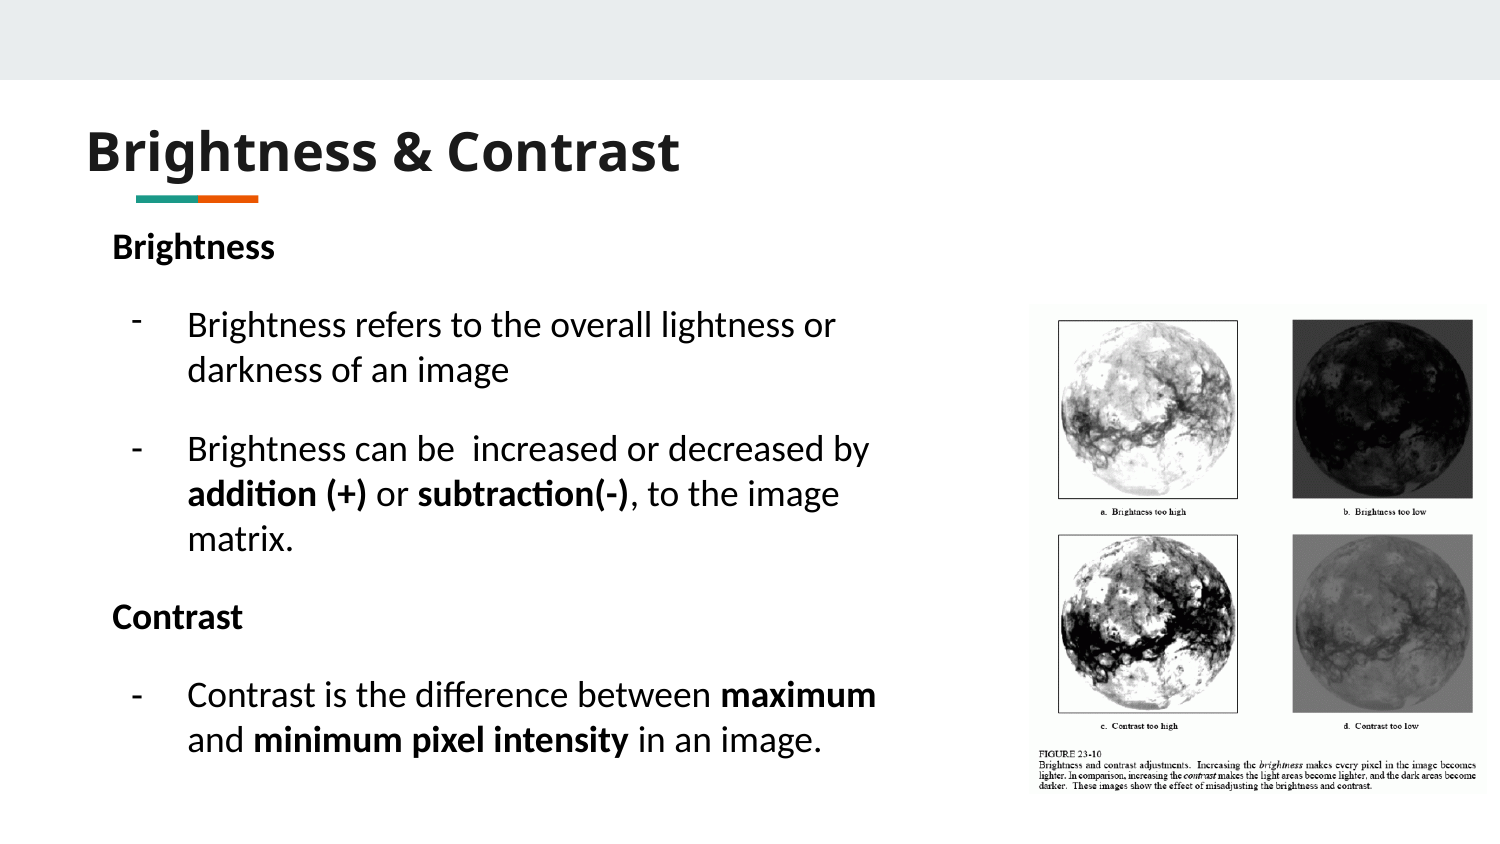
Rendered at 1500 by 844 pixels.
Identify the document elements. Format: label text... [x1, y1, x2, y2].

picture [1029, 304, 1487, 794]
list Brightness Brightness refers to the overall lightness or darkness of an image Brightness can be increased or decreased by addition (+) or subtraction(-), to the image matrix. Contrast Contrast is the difference between maximum and minimum pixel intensity in an image. [97, 207, 915, 814]
title Brightness & Contrast [70, 101, 1376, 208]
